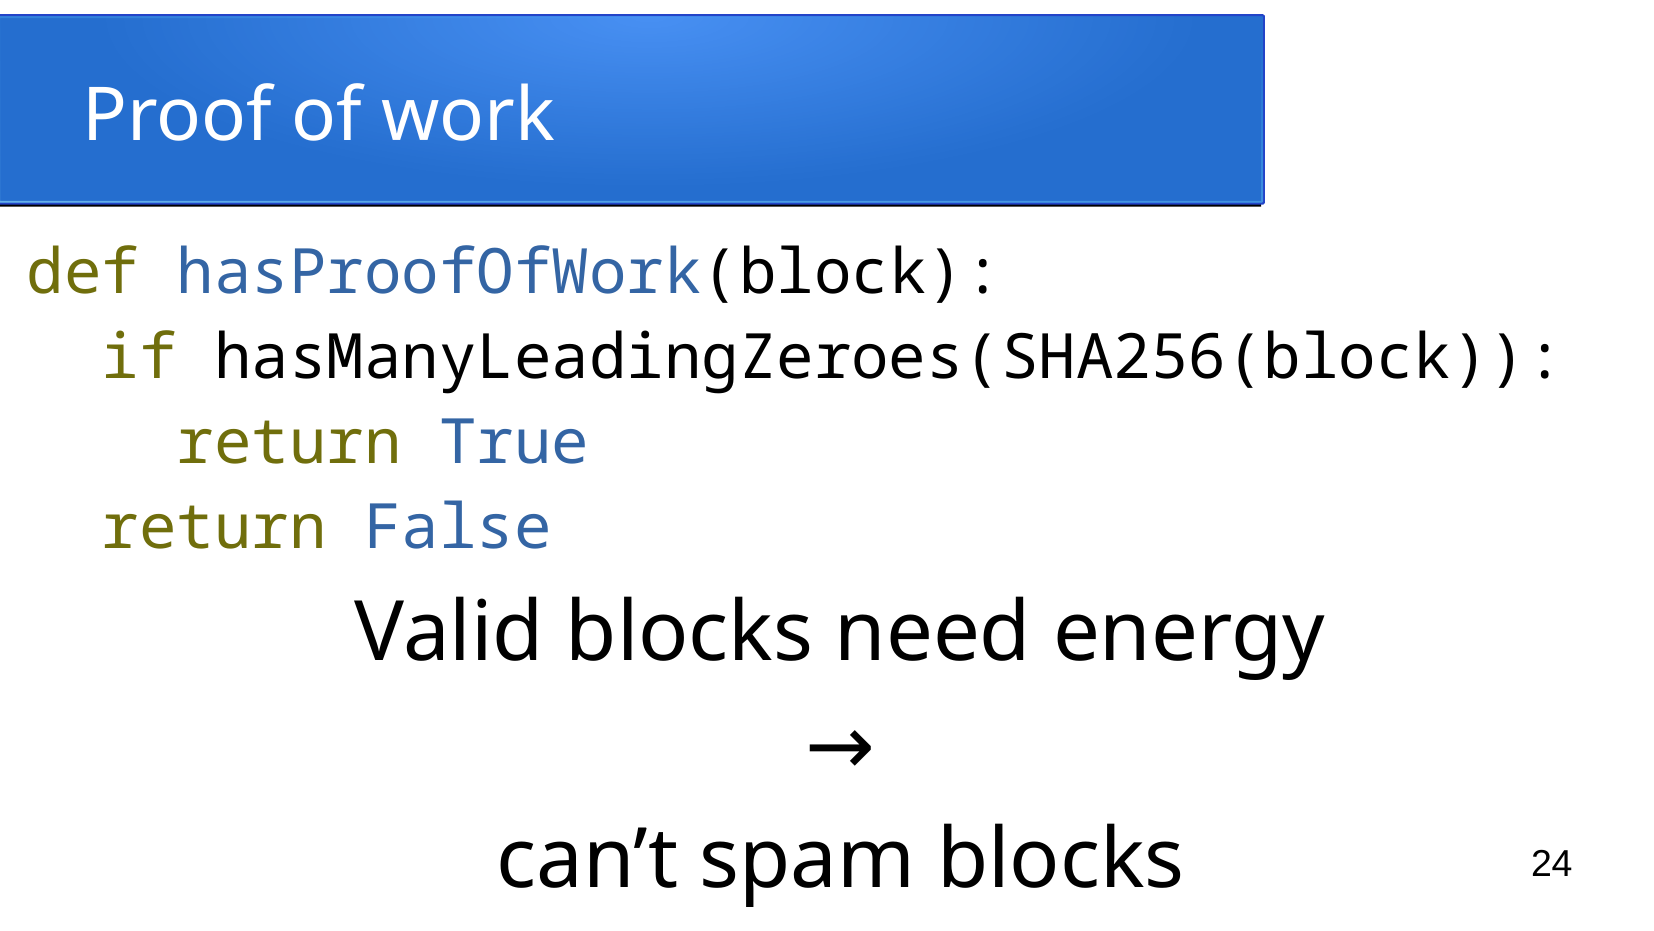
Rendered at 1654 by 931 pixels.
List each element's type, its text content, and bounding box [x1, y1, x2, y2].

title Proof of work [82, 35, 1235, 189]
text_box Valid blocks need energy → can’t spam blocks [35, 564, 1611, 879]
text_box def hasProofOfWork(block): if hasManyLeadingZeroes(SHA256(block)): return True return False [11, 219, 1617, 526]
